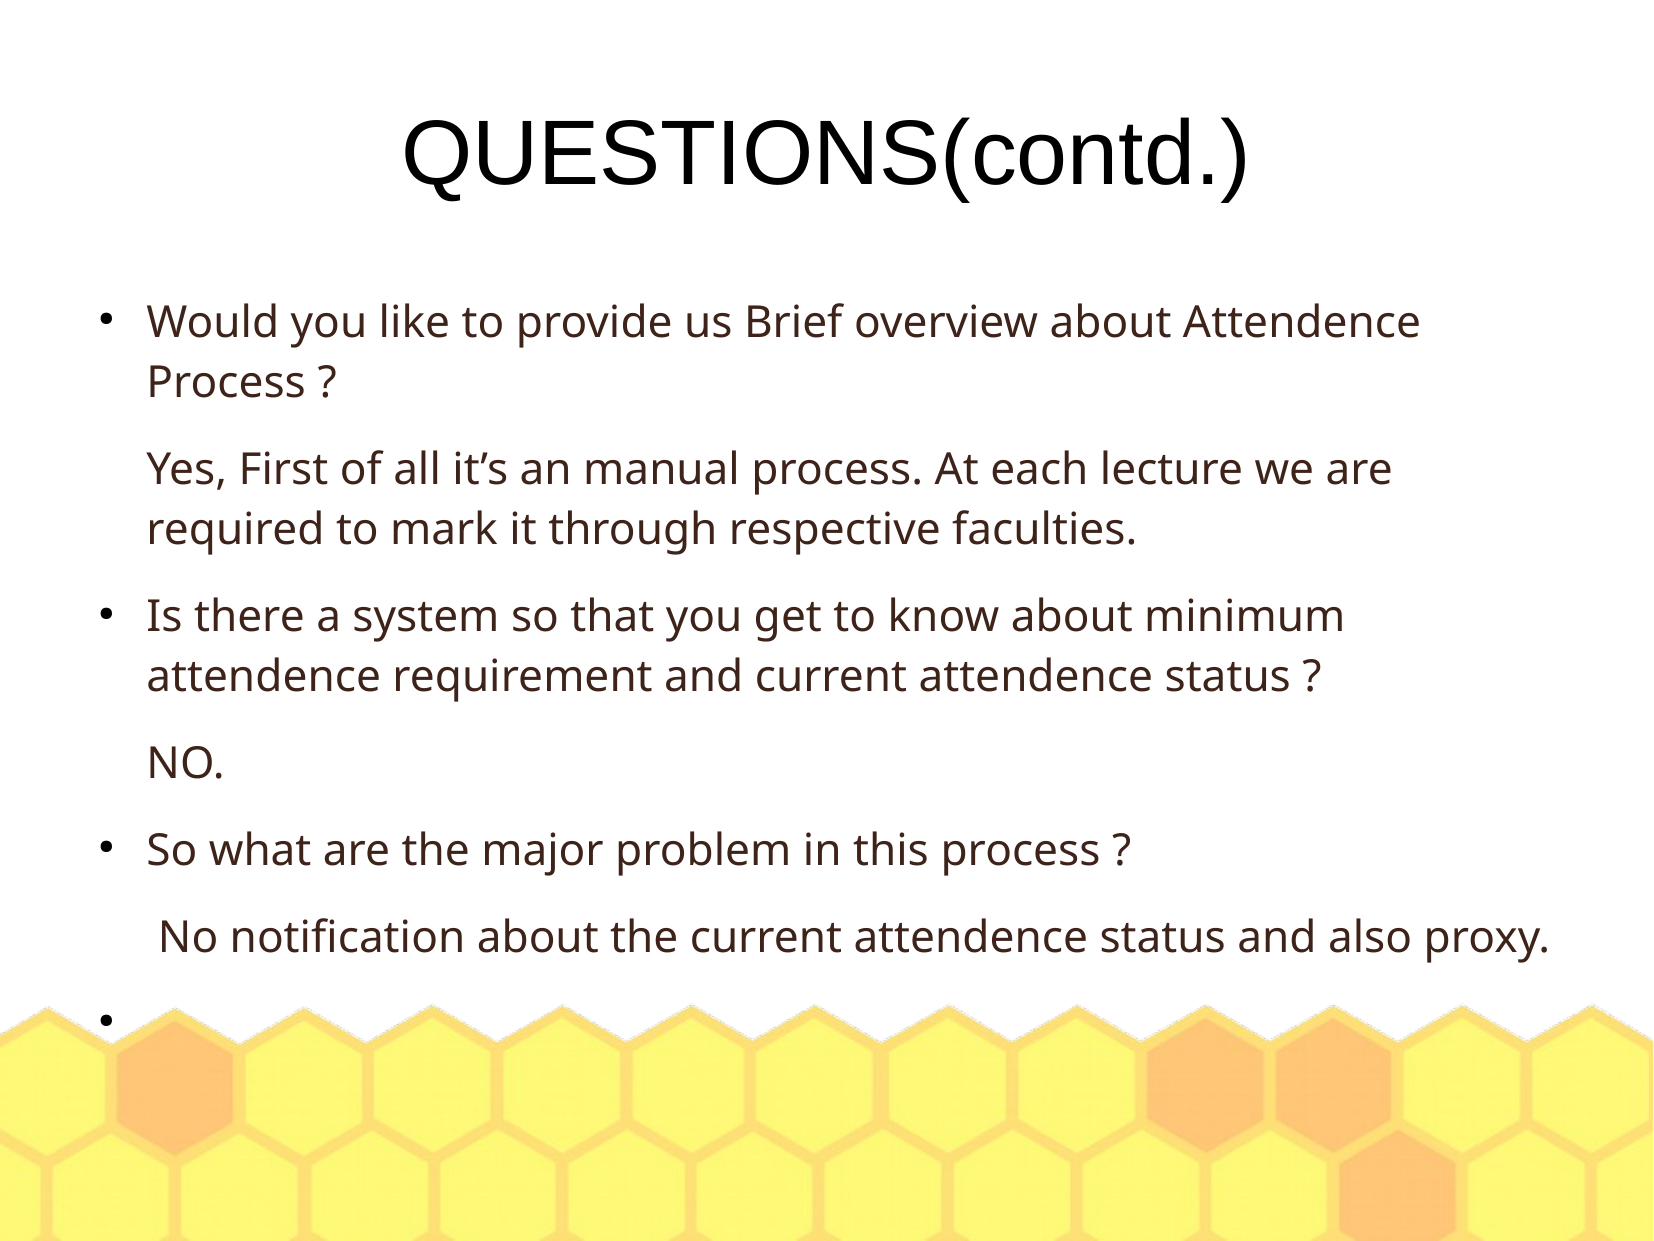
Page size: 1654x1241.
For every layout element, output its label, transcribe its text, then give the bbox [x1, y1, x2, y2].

list Would you like to provide us Brief overview about Attendence Process ? Yes, First of all it’s an manual process. At each lecture we are required to mark it through respective faculties. Is there a system so that you get to know about minimum attendence requirement and current attendence status ? NO. So what are the major problem in this process ? No notification about the current attendence status and also proxy. [82, 290, 1571, 1010]
picture [0, 1001, 1654, 1241]
title QUESTIONS(contd.) [82, 49, 1571, 257]
